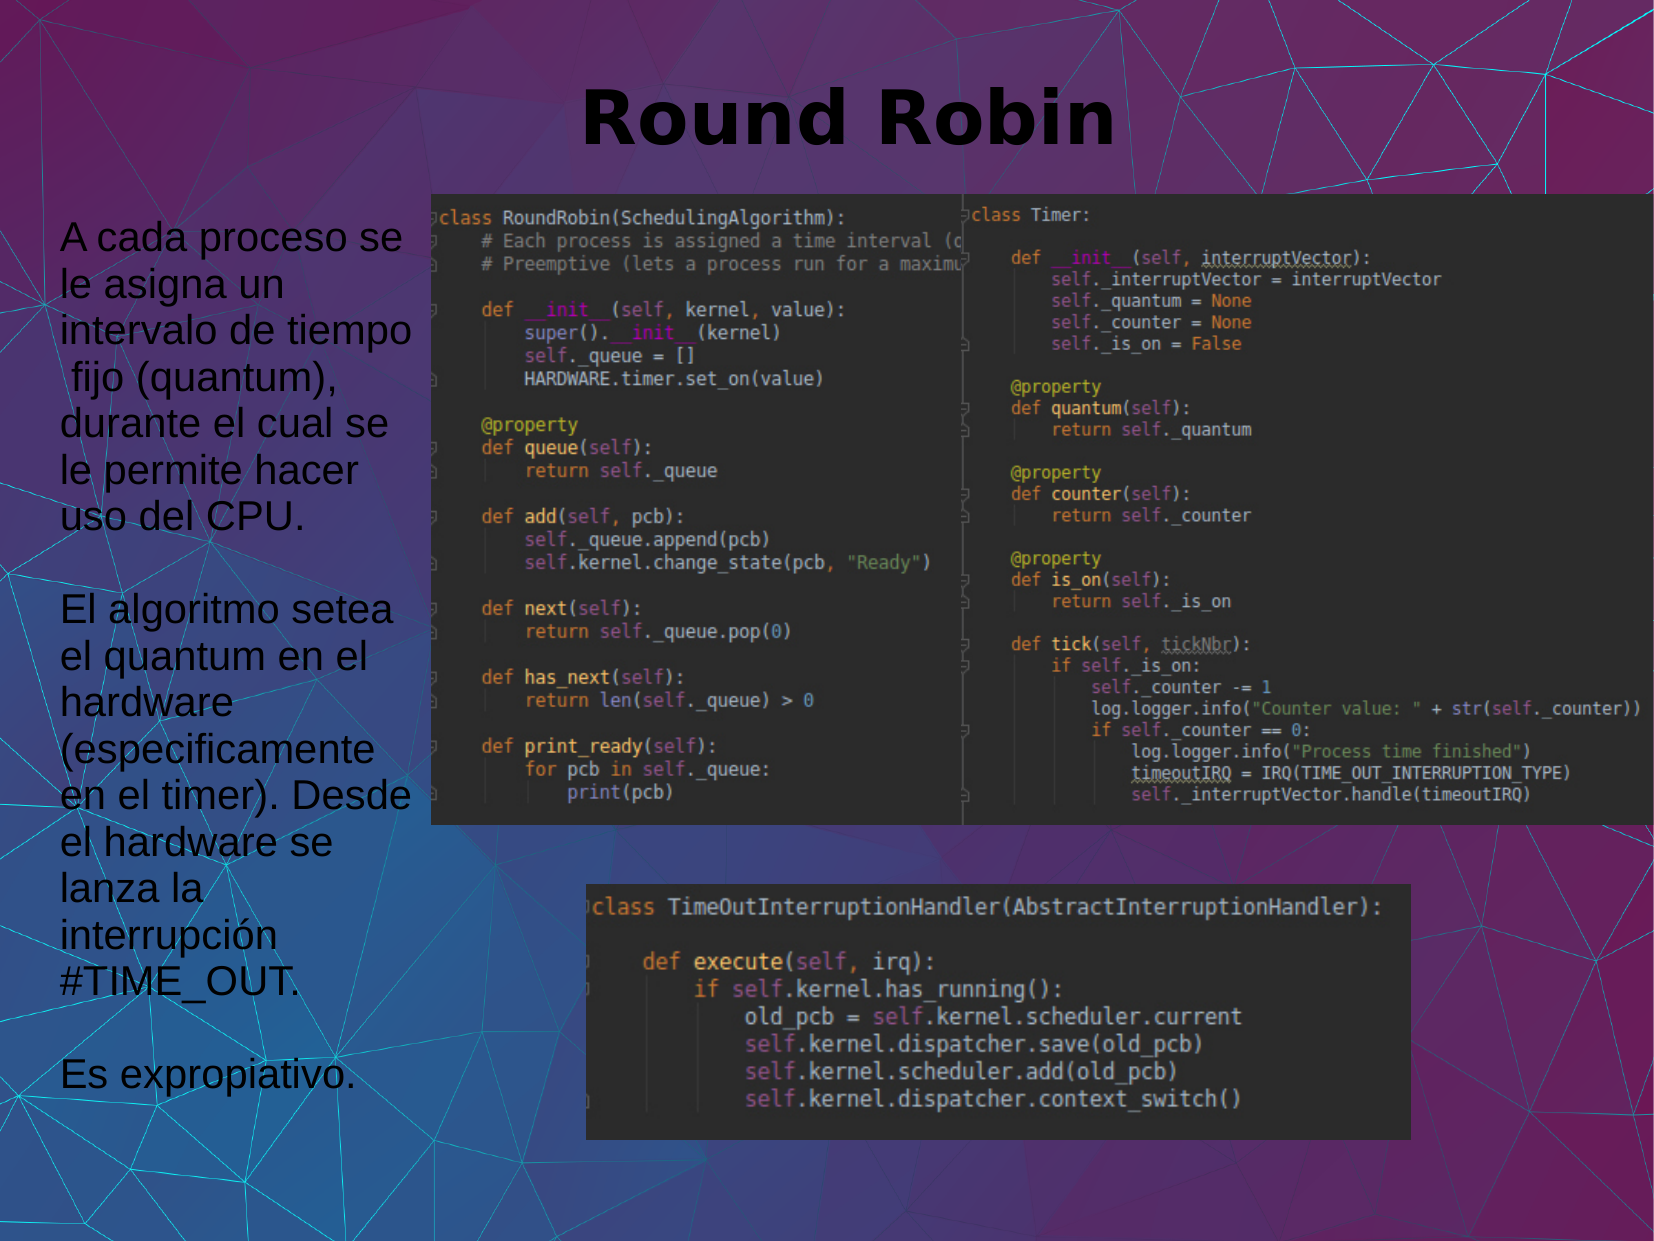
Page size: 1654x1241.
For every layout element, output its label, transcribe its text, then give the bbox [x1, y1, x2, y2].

title Round Robin [105, 15, 1594, 206]
text_box A cada proceso se le asigna un intervalo de tiempo fijo (quantum), durante el cual se le permite hacer uso del CPU. El algoritmo setea el quantum en el hardware (especificamente en el timer). Desde el hardware se lanza la interrupción #TIME_OUT. Es expropiativo. [45, 206, 436, 1212]
picture [0, 0, 1654, 1241]
